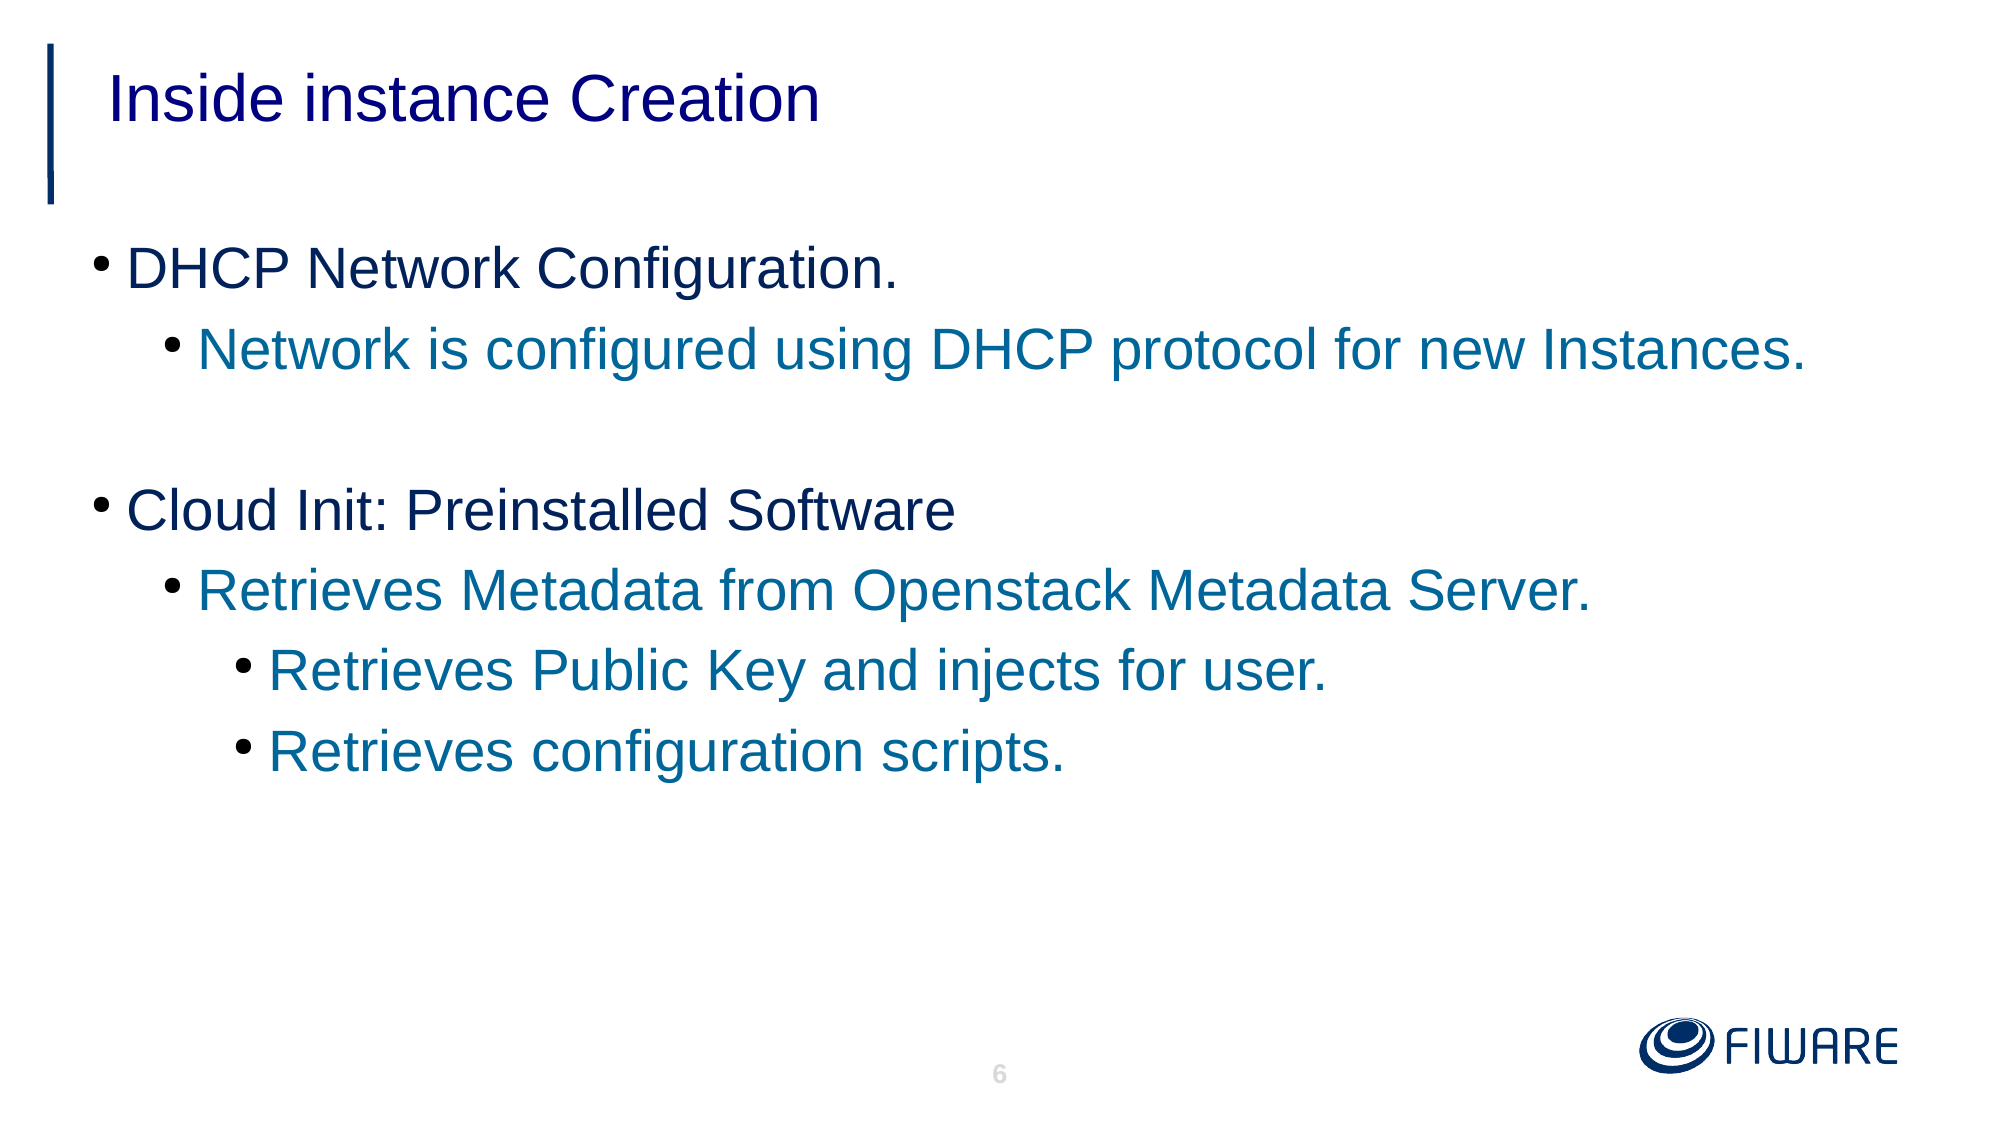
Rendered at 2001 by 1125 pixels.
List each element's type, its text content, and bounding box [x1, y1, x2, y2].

slide_number <número> [887, 1042, 1113, 1103]
picture [1635, 1012, 1905, 1077]
title Inside instance Creation [92, 47, 1704, 250]
text_box DHCP Network Configuration. Network is configured using DHCP protocol for new Instances. Cloud Init: Preinstalled Software Retrieves Metadata from Openstack Metadata Server. Retrieves Public Key and injects for user. Retrieves configuration scripts. [76, 212, 1902, 791]
